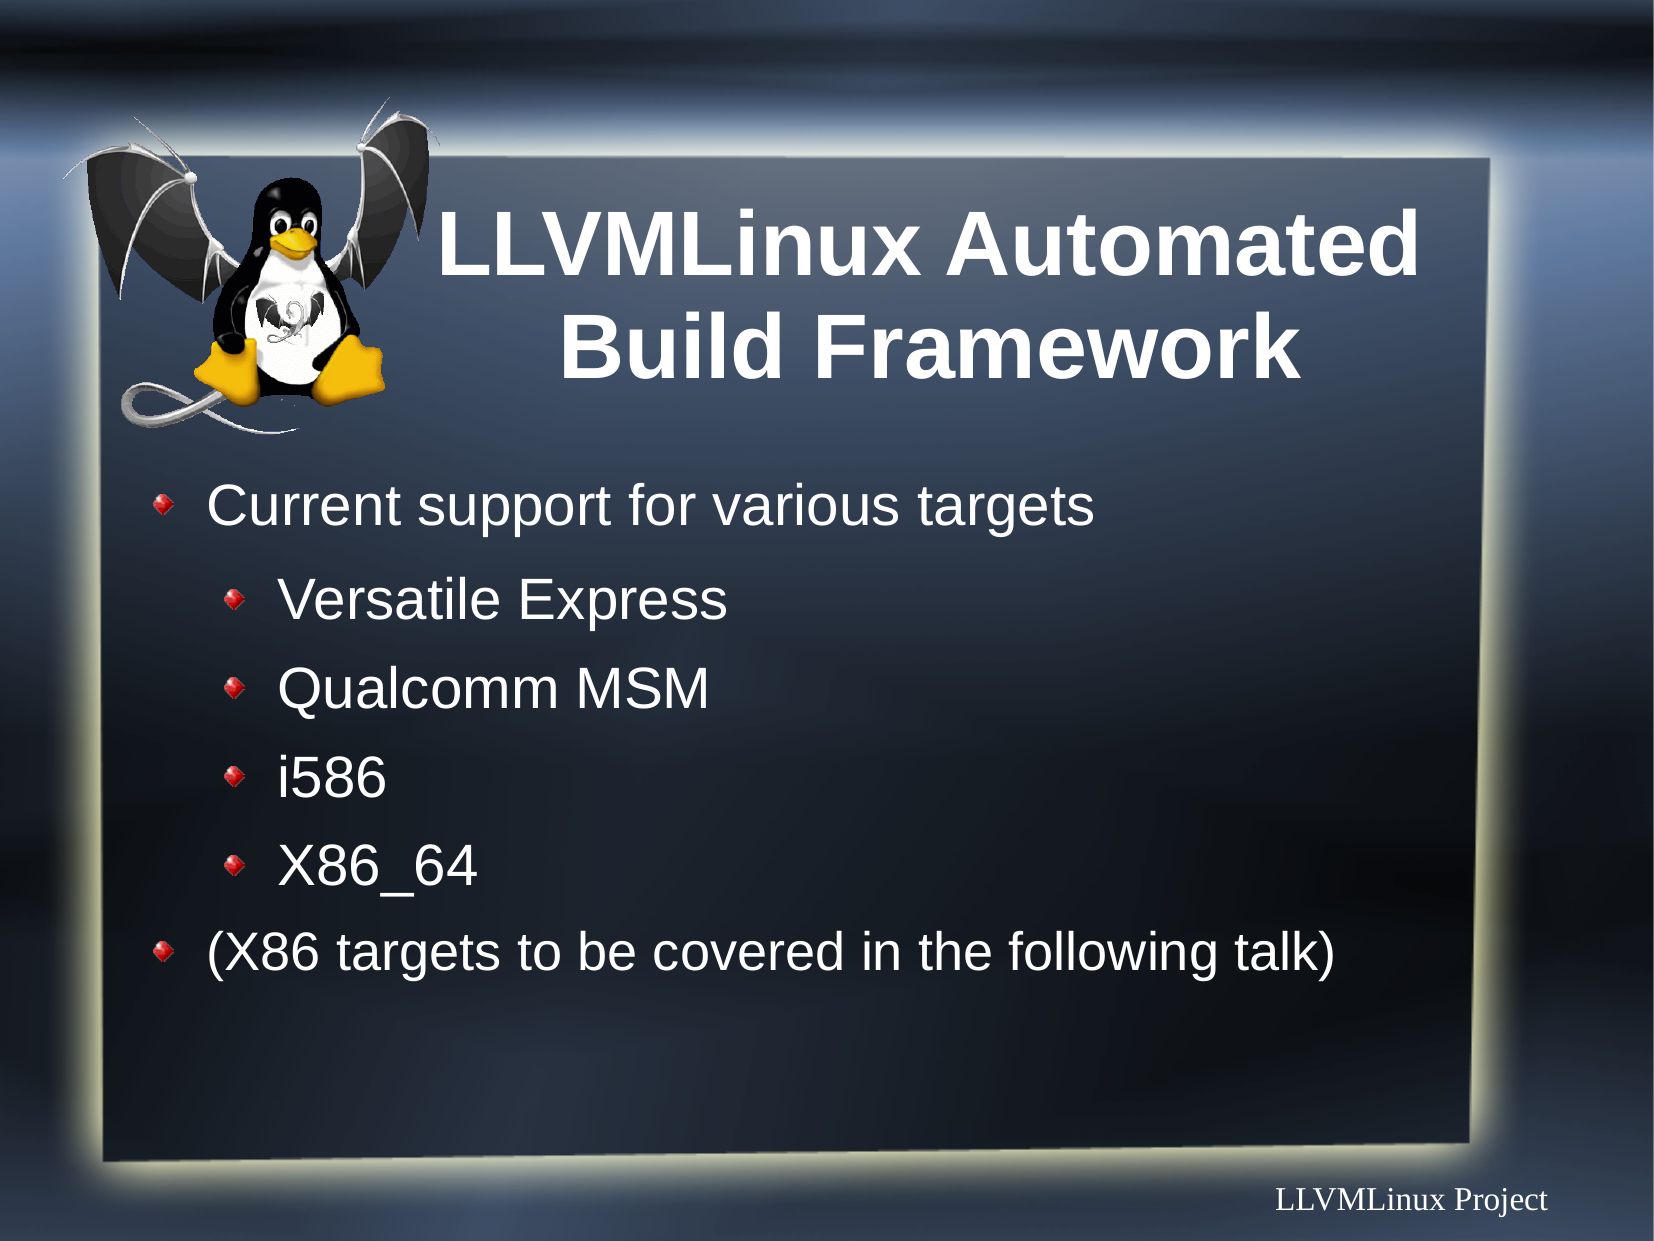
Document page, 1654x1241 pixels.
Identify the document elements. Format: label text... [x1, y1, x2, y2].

picture [0, 0, 1654, 1241]
title LLVMLinux Automated Build Framework [443, 177, 1477, 414]
list Current support for various targets Versatile Express Qualcomm MSM i586 X86_64 (X86 targets to be covered in the following talk) [135, 472, 1447, 1152]
